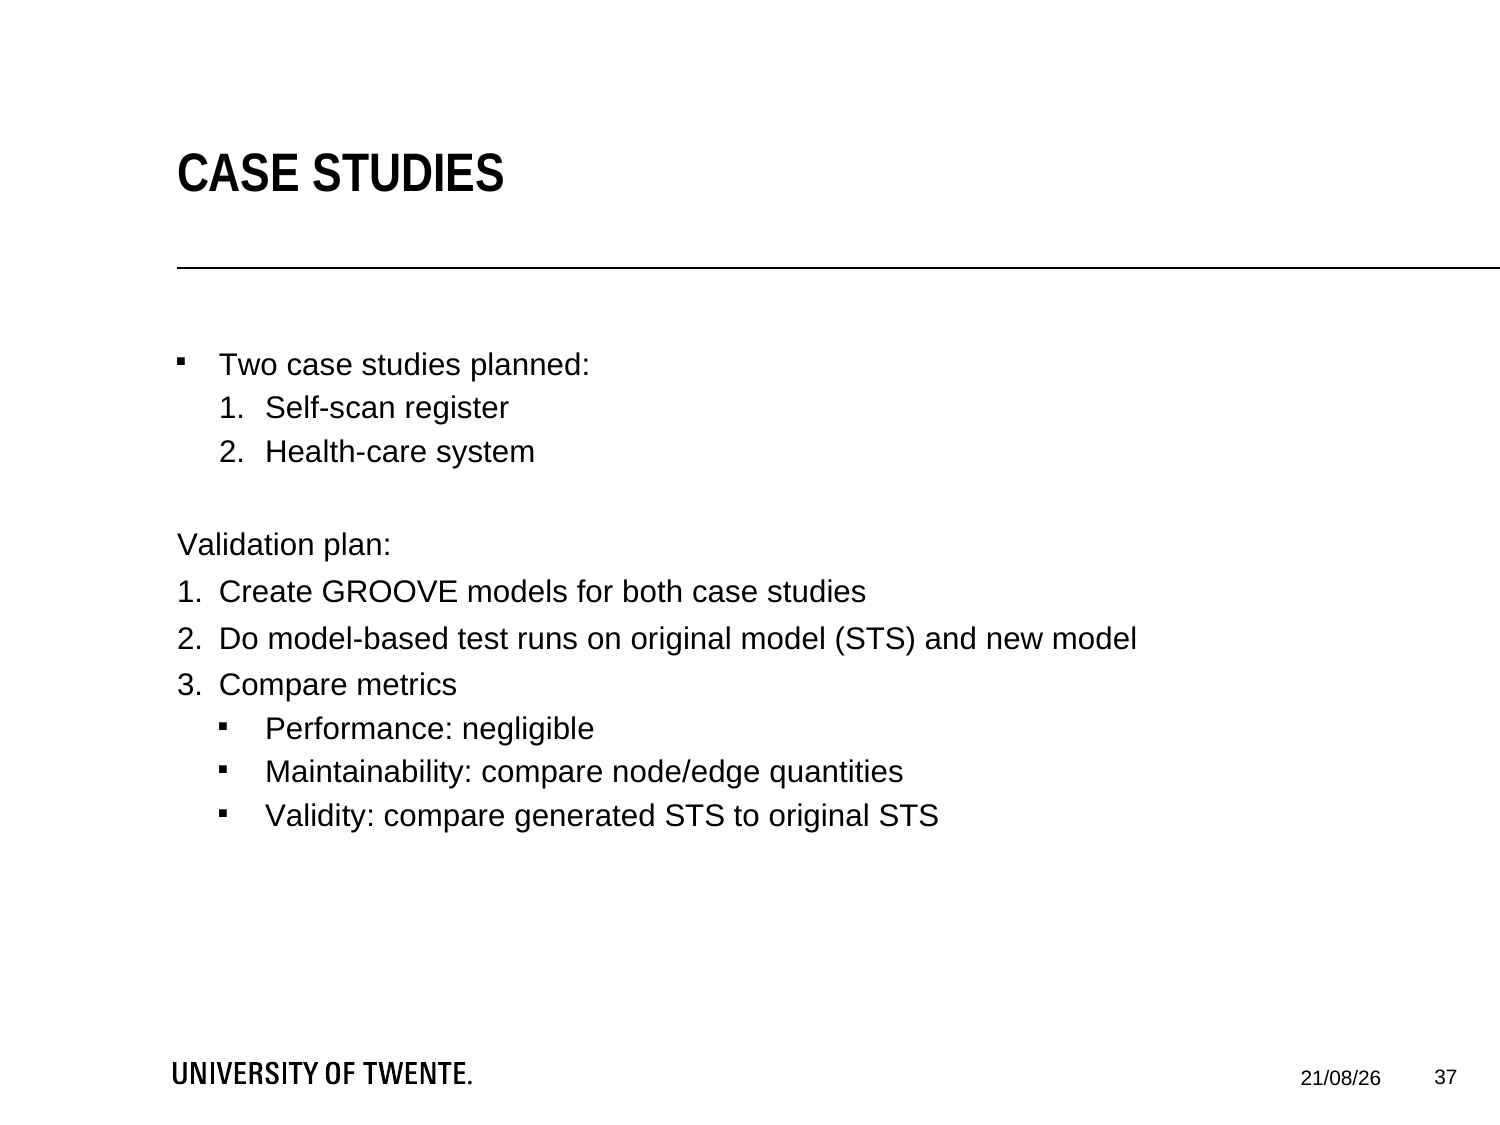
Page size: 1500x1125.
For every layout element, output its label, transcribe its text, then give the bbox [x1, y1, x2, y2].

text_box <number> [1395, 1049, 1458, 1125]
title CASE STUDIES [177, 59, 1458, 248]
list Two case studies planned: Self-scan register Health-care system Validation plan: Create GROOVE models for both case studies Do model-based test runs on original model (STS) and new model Compare metrics Performance: negligible Maintainability: compare node/edge quantities Validity: compare generated STS to original STS [177, 336, 1381, 961]
text_box 21/05/12 [1242, 1050, 1395, 1125]
